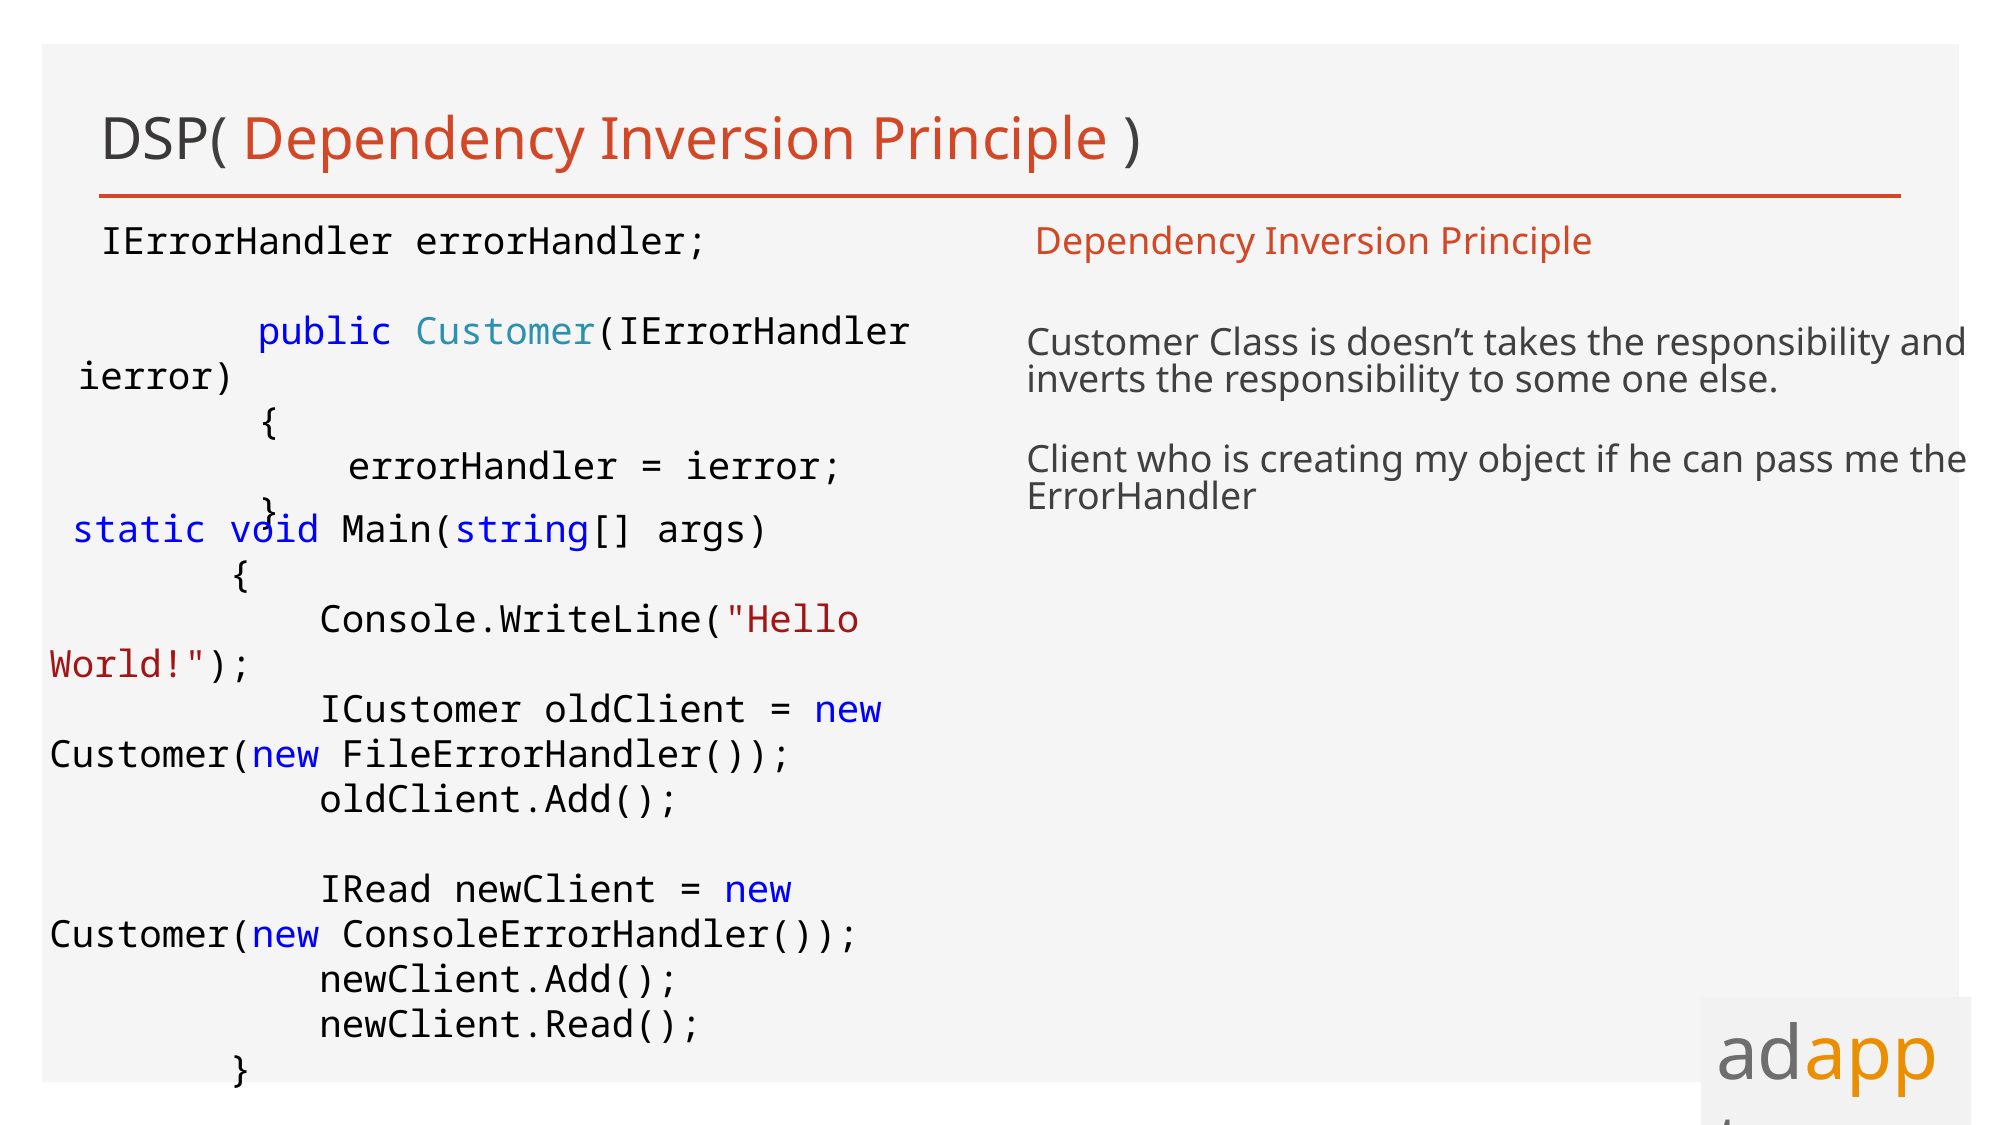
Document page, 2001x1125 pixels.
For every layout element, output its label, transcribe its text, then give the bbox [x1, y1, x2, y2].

text_box Dependency Inversion Principle [1020, 209, 2000, 271]
text_box Customer Class is doesn’t takes the responsibility and inverts the responsibility to some one else. Client who is creating my object if he can pass me the ErrorHandler [1020, 317, 2000, 649]
title DSP( Dependency Inversion Principle ) [85, 73, 1214, 179]
text_box IErrorHandler errorHandler; public Customer(IErrorHandler ierror) { errorHandler = ierror; } [62, 209, 1020, 497]
text_box adappt [1701, 996, 1972, 1103]
text_box static void Main(string[] args) { Console.WriteLine("Hello World!"); ICustomer oldClient = new Customer(new FileErrorHandler()); oldClient.Add(); IRead newClient = new Customer(new ConsoleErrorHandler()); newClient.Add(); newClient.Read(); } [34, 497, 1049, 1058]
